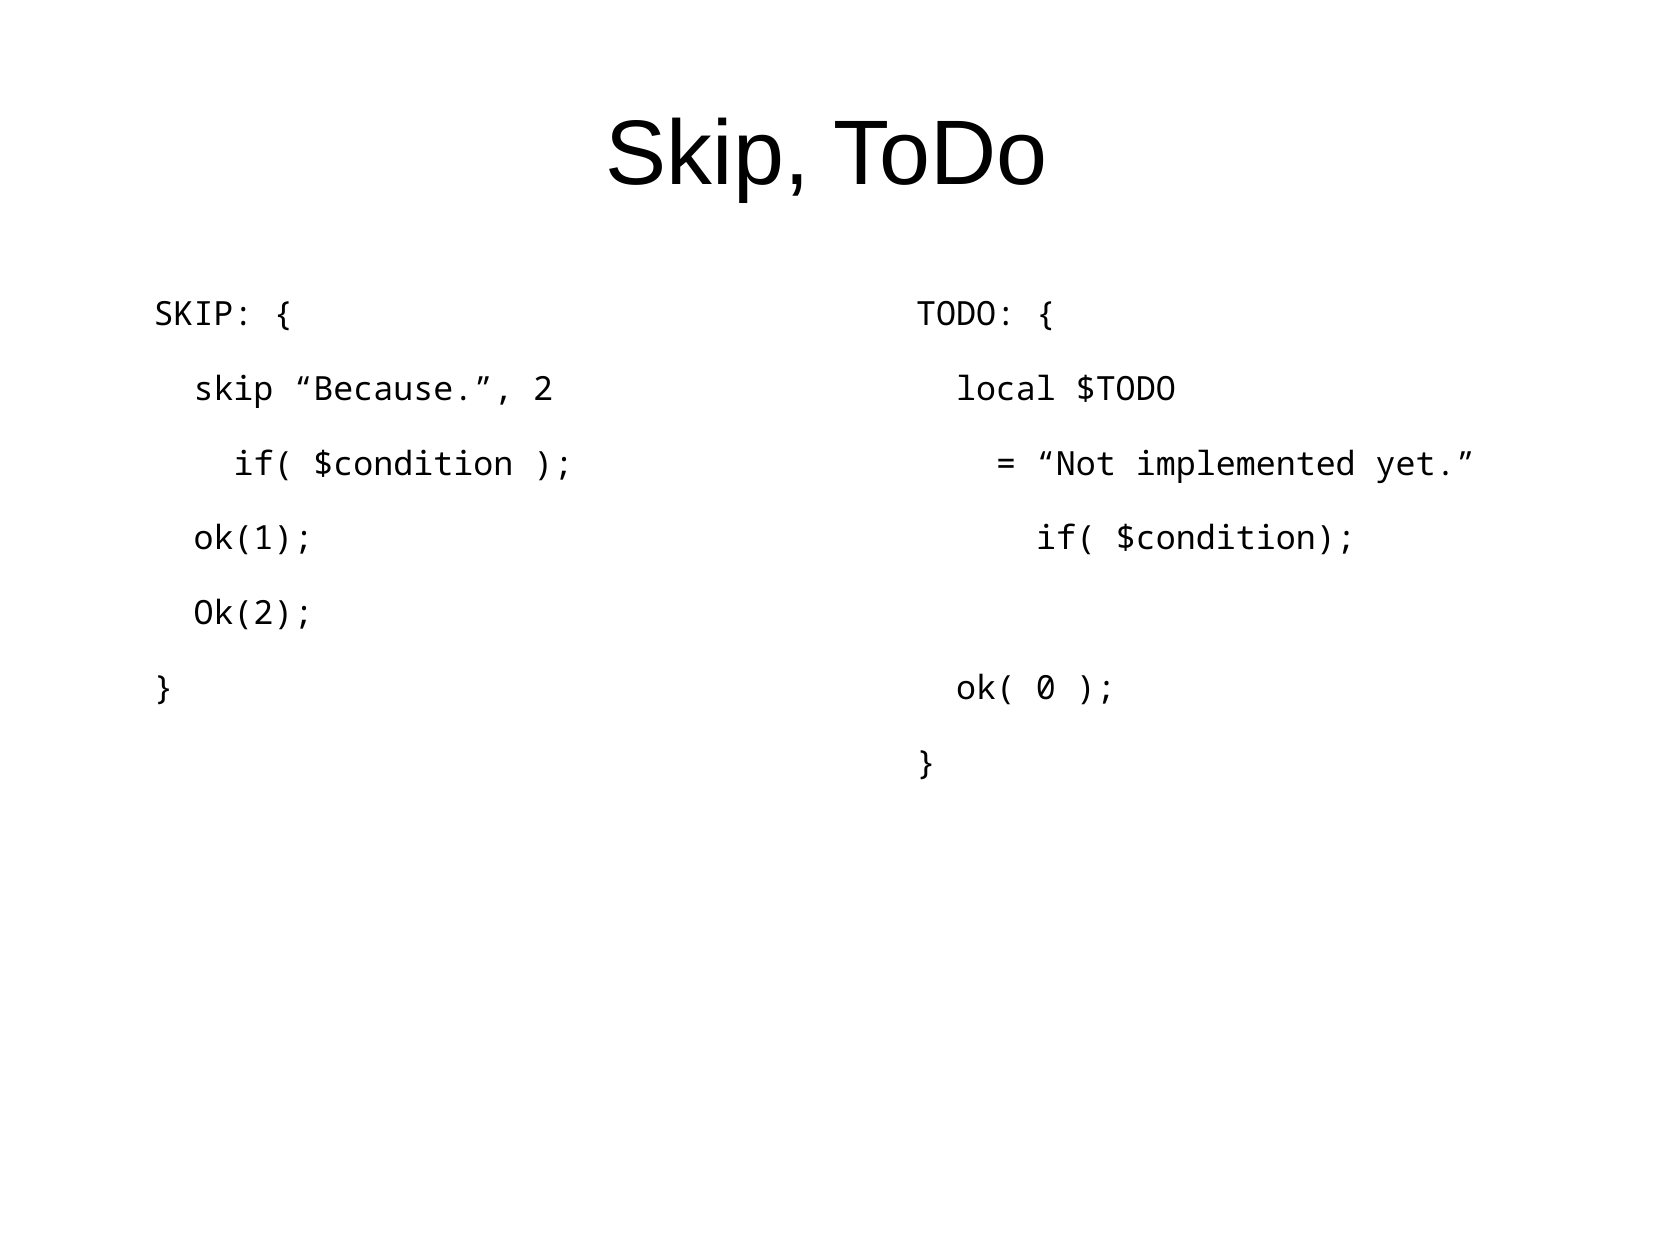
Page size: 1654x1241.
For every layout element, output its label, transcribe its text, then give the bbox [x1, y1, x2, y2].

list SKIP: { skip “Because.”, 2 if( $condition ); ok(1); Ok(2); } [82, 290, 809, 1010]
list TODO: { local $TODO = “Not implemented yet.” if( $condition); ok( 0 ); } [845, 290, 1572, 1010]
title Skip, ToDo [82, 49, 1571, 257]
